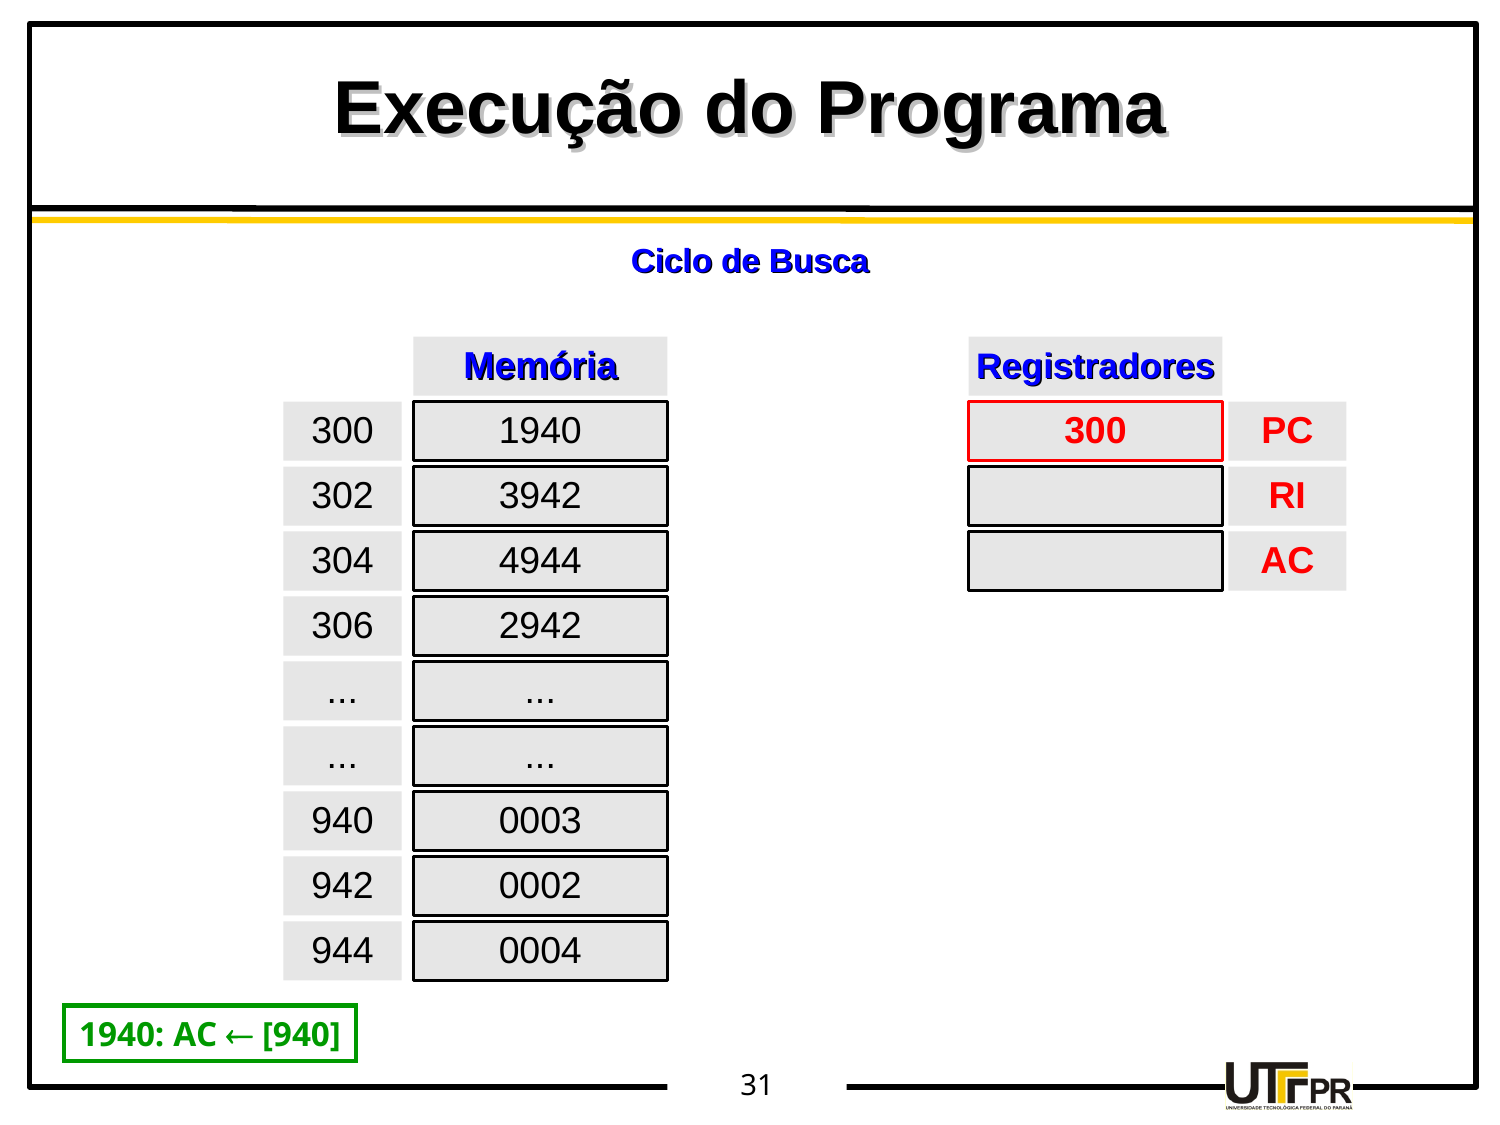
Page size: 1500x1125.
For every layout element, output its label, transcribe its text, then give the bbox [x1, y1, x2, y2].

picture [1225, 1062, 1353, 1110]
text_box 942 [283, 856, 402, 916]
title Execução do Programa [41, 65, 1459, 159]
text_box AC [1228, 531, 1347, 591]
text_box 940 [283, 791, 402, 851]
text_box 0004 [413, 921, 668, 981]
text_box 302 [283, 466, 402, 526]
text_box 300 [968, 401, 1223, 461]
text_box [968, 531, 1223, 591]
text_box Registradores [968, 336, 1223, 396]
text_box 306 [283, 596, 402, 656]
text_box 1940: AC  [940] [64, 1005, 357, 1061]
text_box ... [413, 726, 668, 786]
text_box 0002 [413, 856, 668, 916]
text_box ... [413, 661, 668, 721]
text_box 0003 [413, 791, 668, 851]
text_box ... [283, 661, 402, 721]
text_box 304 [283, 531, 402, 591]
text_box Memória [413, 336, 668, 396]
text_box 3942 [413, 466, 668, 526]
text_box ... [283, 726, 402, 786]
text_box 300 [283, 401, 402, 461]
text_box 2942 [413, 596, 668, 656]
text_box [968, 466, 1223, 526]
text_box 1940 [413, 401, 668, 461]
text_box Ciclo de Busca [616, 231, 884, 287]
text_box PC [1228, 401, 1347, 461]
text_box RI [1228, 466, 1347, 526]
text_box 944 [283, 921, 402, 981]
text_box 4944 [413, 531, 668, 591]
